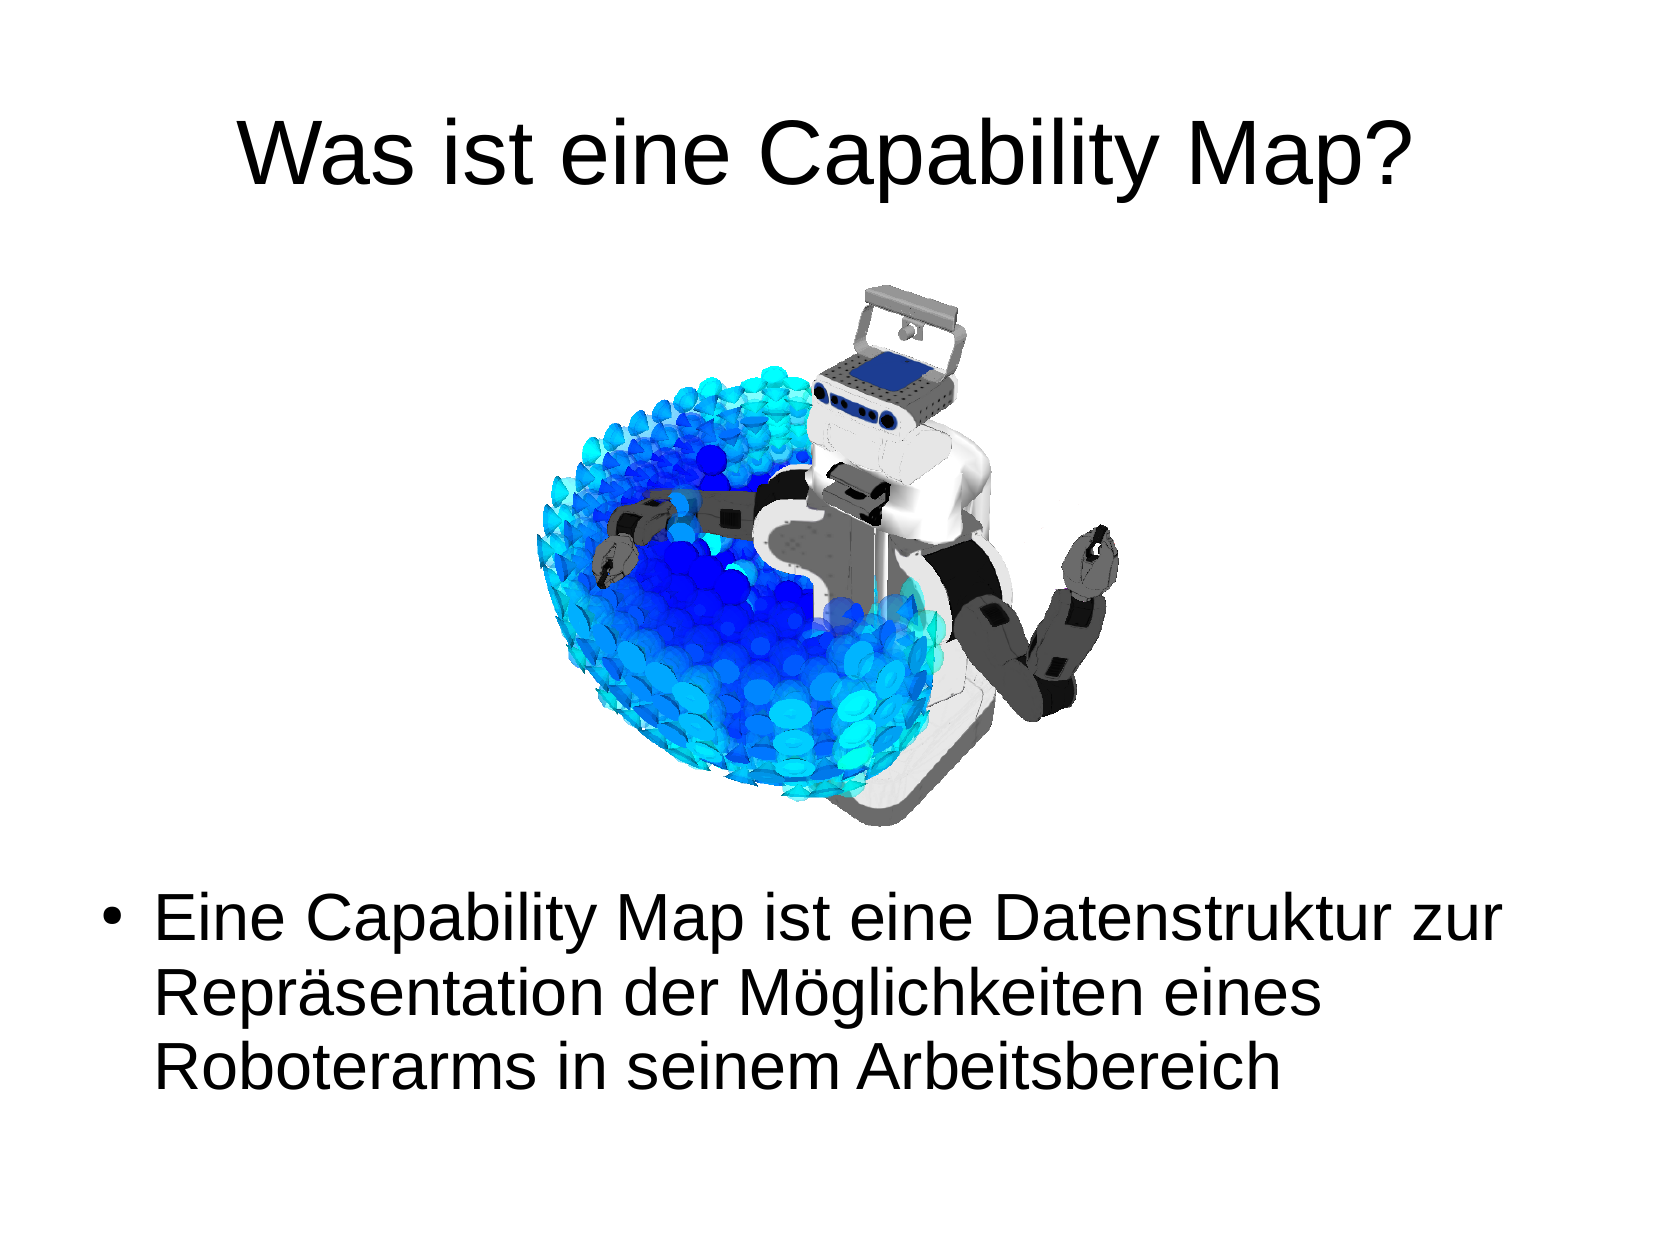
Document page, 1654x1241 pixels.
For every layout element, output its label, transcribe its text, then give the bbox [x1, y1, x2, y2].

picture [527, 278, 1127, 839]
title Was ist eine Capability Map? [82, 49, 1571, 257]
list Eine Capability Map ist eine Datenstruktur zur Repräsentation der Möglichkeiten eines Roboterarms in seinem Arbeitsbereich [82, 879, 1571, 1114]
